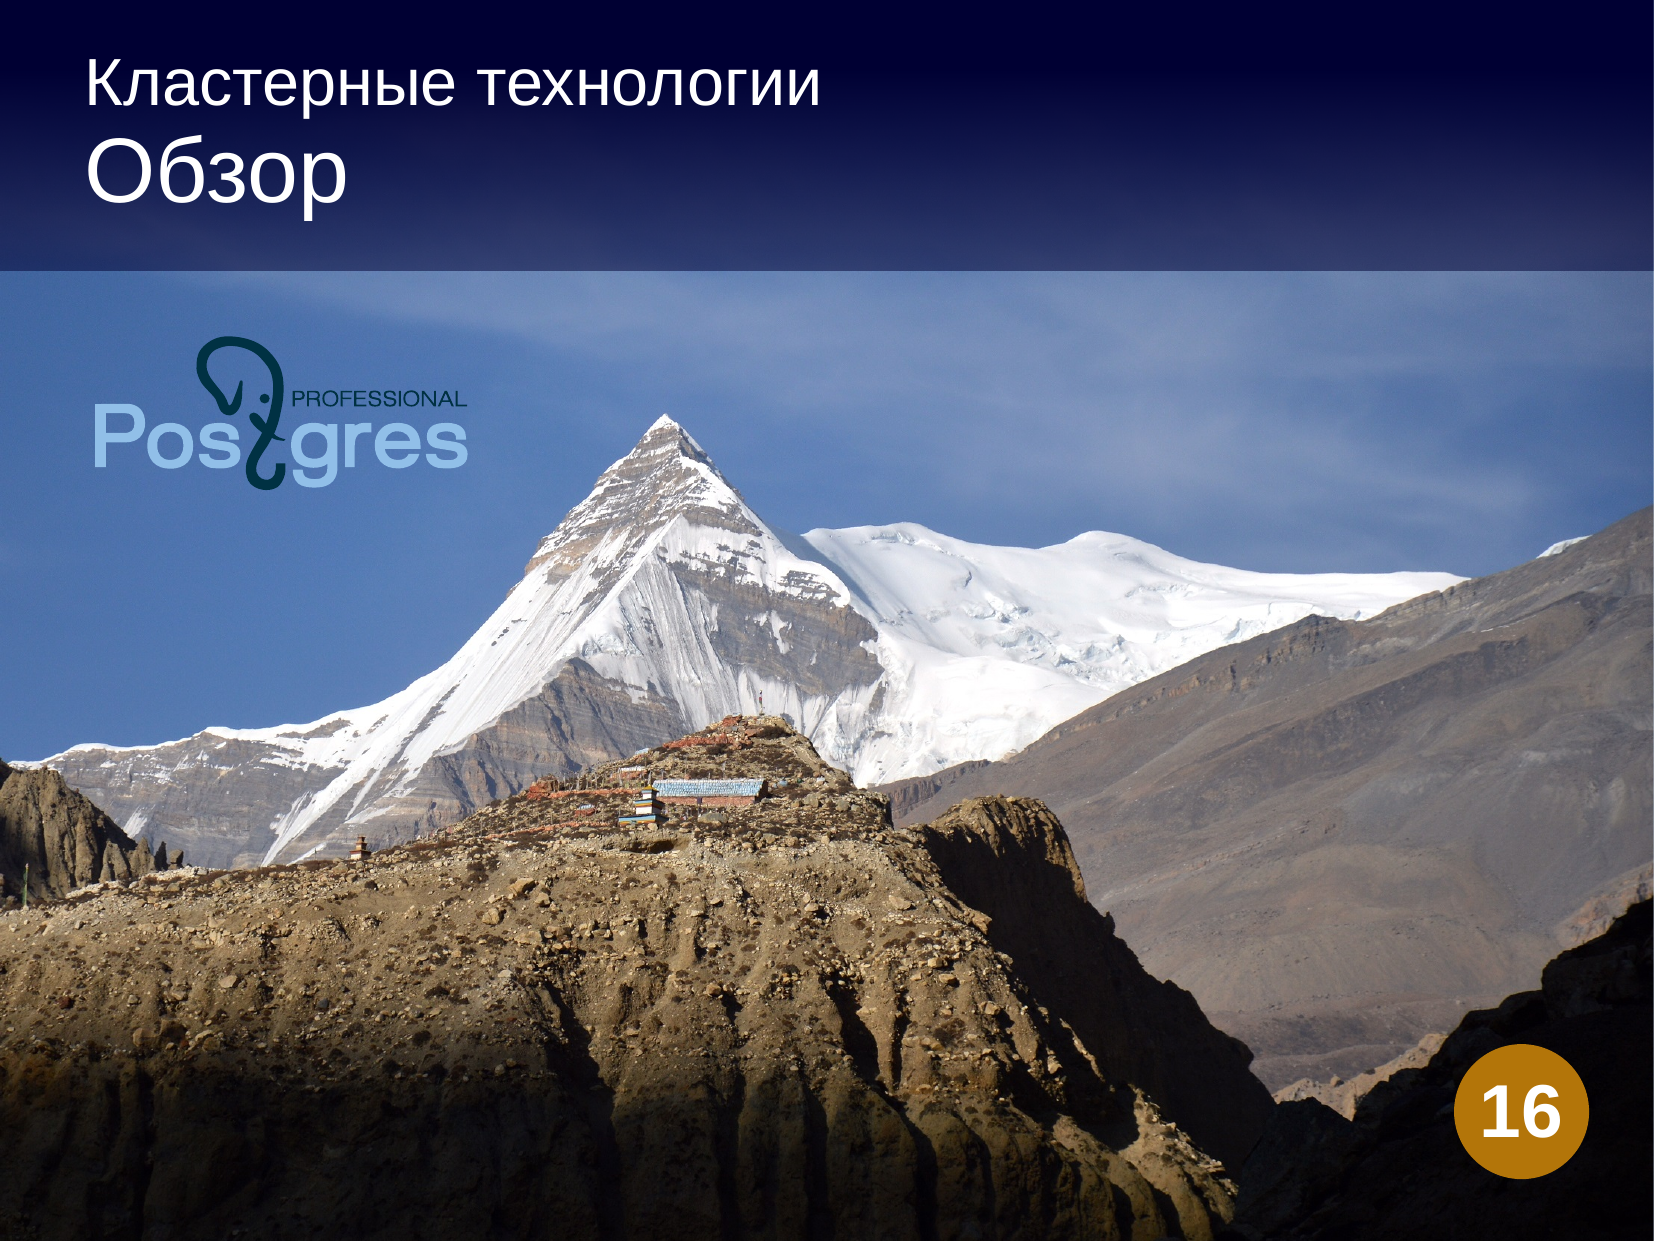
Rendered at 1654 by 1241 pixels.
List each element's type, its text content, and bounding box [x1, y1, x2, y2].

picture [0, 271, 1654, 1241]
title Кластерные технологии Обзор [84, 44, 1636, 251]
text_box 16 [1454, 1044, 1590, 1180]
